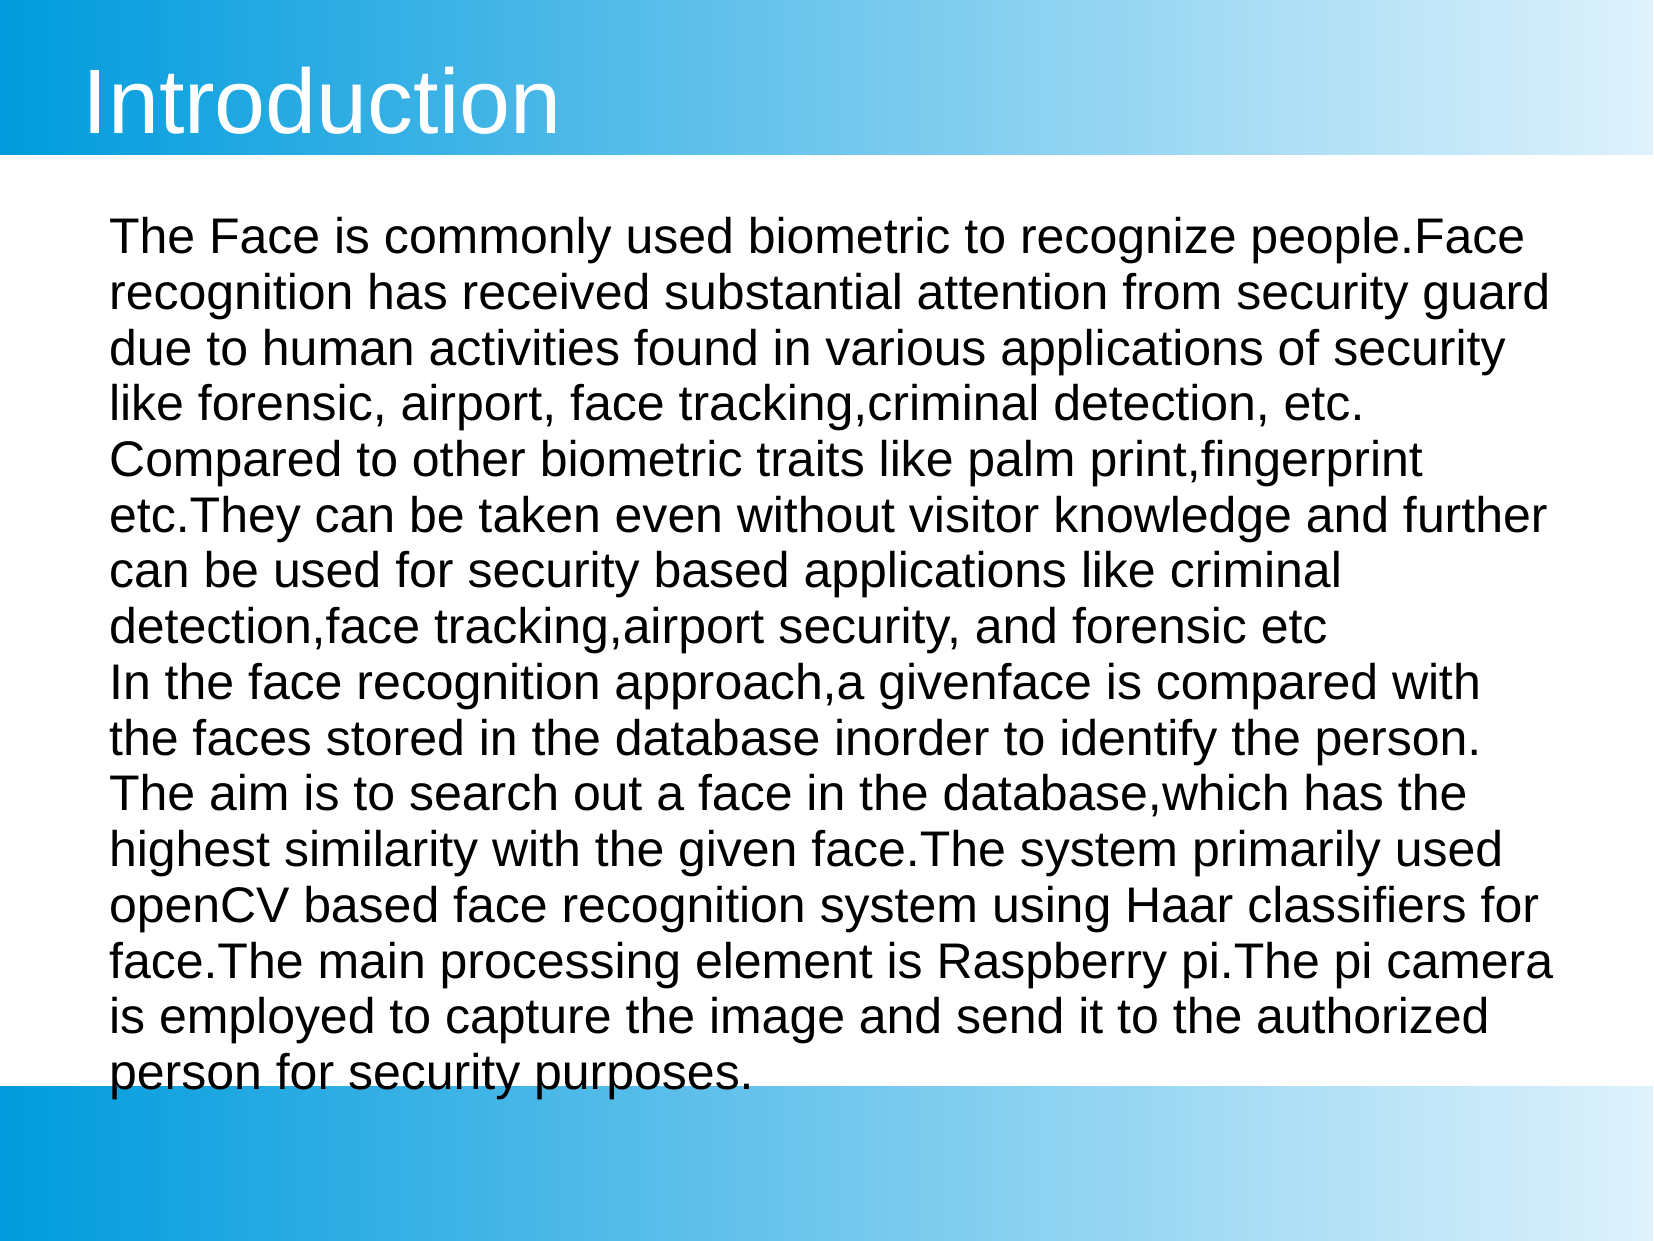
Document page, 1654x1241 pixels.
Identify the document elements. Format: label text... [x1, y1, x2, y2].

title Introduction [82, 49, 1571, 155]
text_box The Face is commonly used biometric to recognize people.Face recognition has received substantial attention from security guard due to human activities found in various applications of security like forensic, airport, face tracking,criminal detection, etc. Compared to other biometric traits like palm print,fingerprint etc.They can be taken even without visitor knowledge and further can be used for security based applications like criminal detection,face tracking,airport security, and forensic etc In the face recognition approach,a givenface is compared with the faces stored in the database inorder to identify the person. The aim is to search out a face in the database,which has the highest similarity with the given face.The system primarily used openCV based face recognition system using Haar classifiers for face.The main processing element is Raspberry pi.The pi camera is employed to capture the image and send it to the authorized person for security purposes. [94, 200, 1571, 1164]
